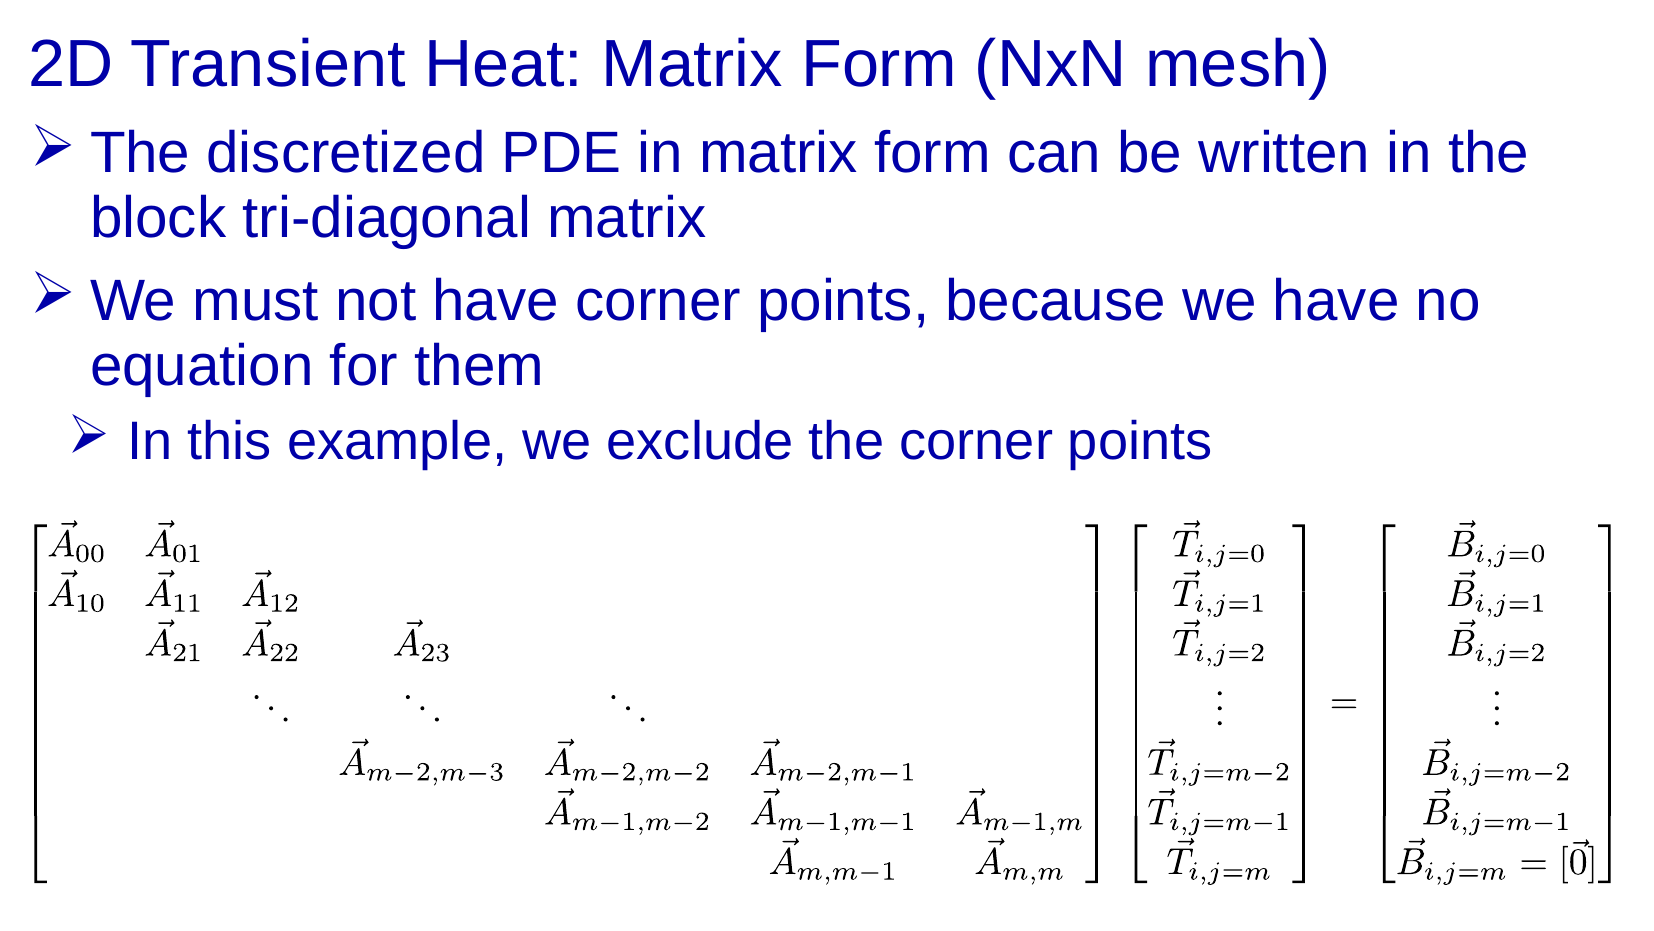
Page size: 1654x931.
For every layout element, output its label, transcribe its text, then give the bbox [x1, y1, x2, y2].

list The discretized PDE in matrix form can be written in the block tri-diagonal matrix We must not have corner points, because we have no equation for them In this example, we exclude the corner points [30, 120, 1645, 916]
title 2D Transient Heat: Matrix Form (NxN mesh) [28, 21, 1626, 106]
text_box [22, 520, 1623, 886]
